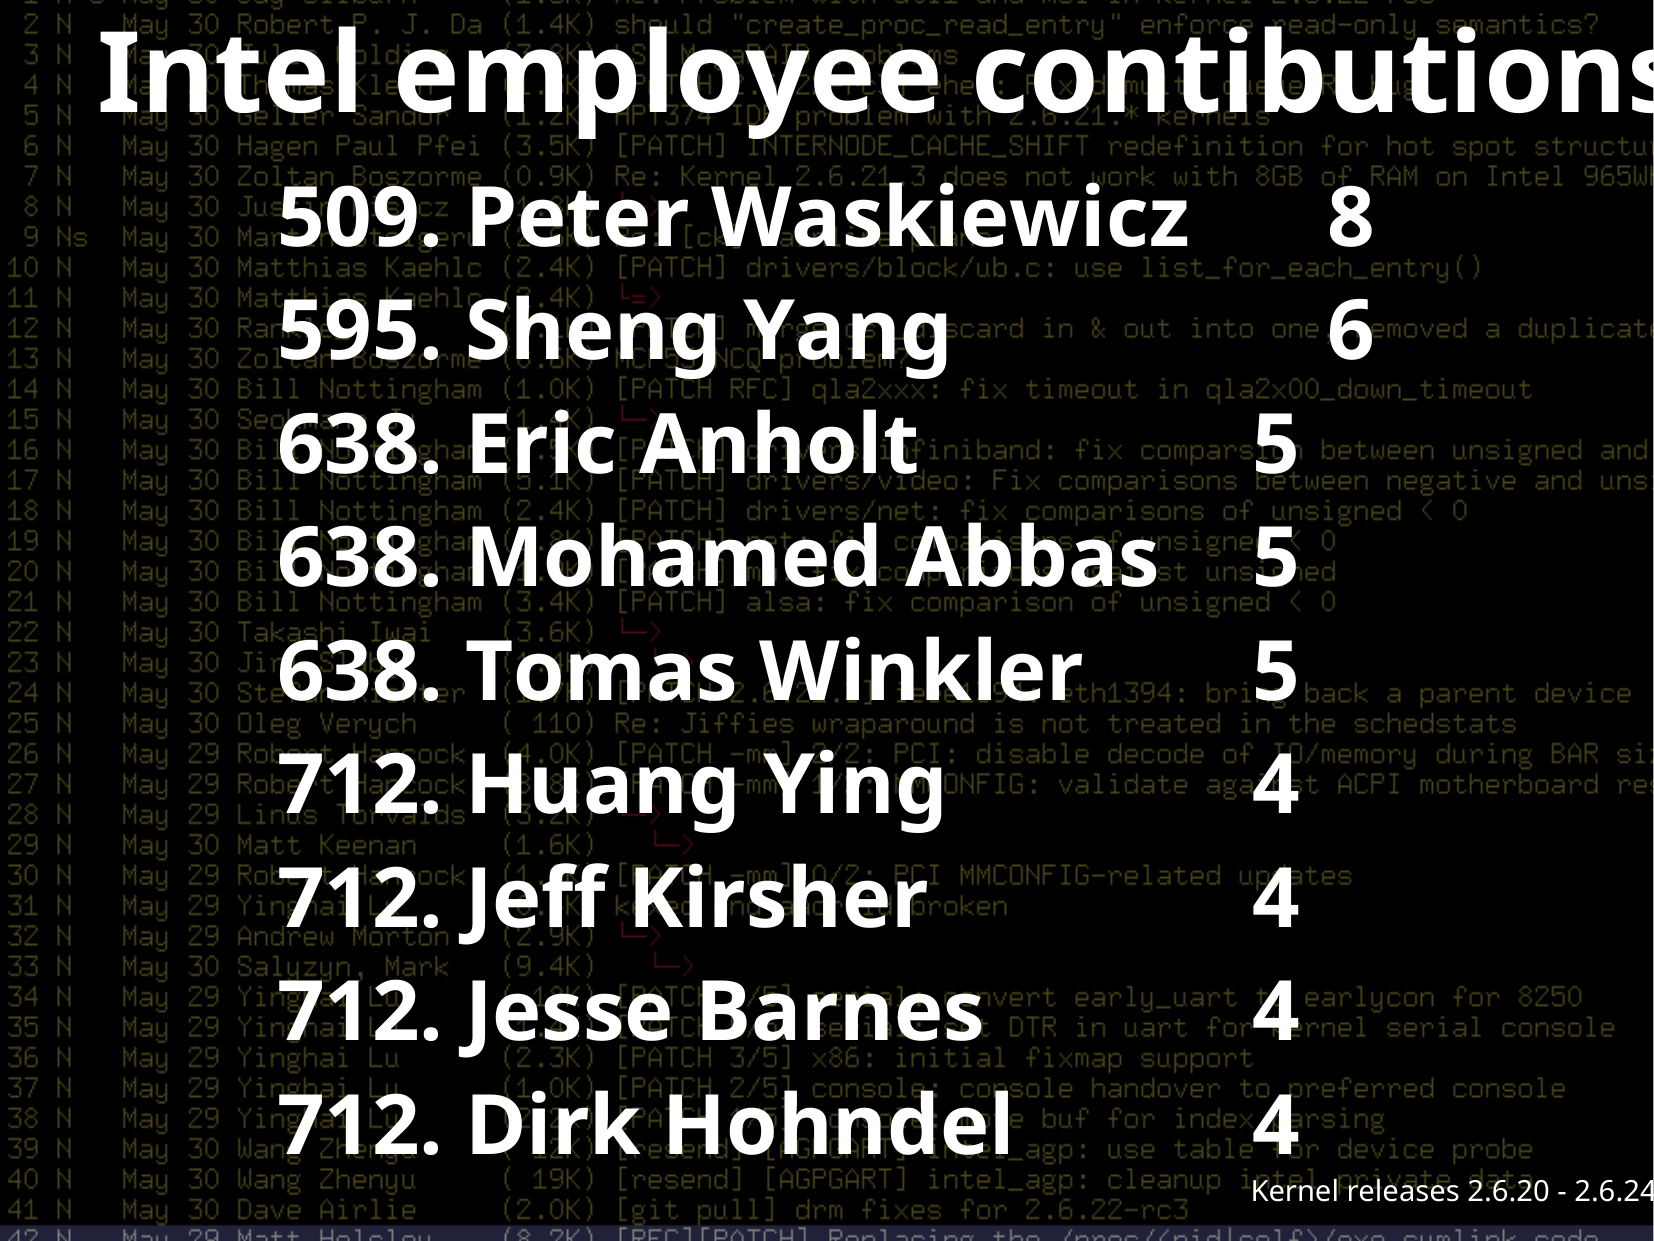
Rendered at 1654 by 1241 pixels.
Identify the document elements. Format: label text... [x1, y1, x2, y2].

picture [1649, 62, 1654, 71]
text_box Kernel releases 2.6.20 - 2.6.24 [1235, 1162, 1654, 1213]
text_box 509. Peter Waskiewicz 8 595. Sheng Yang 6 638. Eric Anholt 5 638. Mohamed Abbas 5 638. Tomas Winkler 5 712. Huang Ying 4 712. Jeff Kirsher 4 712. Jesse Barnes 4 712. Dirk Hohndel 4 [262, 150, 1316, 1065]
picture [0, 0, 1654, 1241]
text_box Intel employee contibutions [82, 0, 1572, 136]
